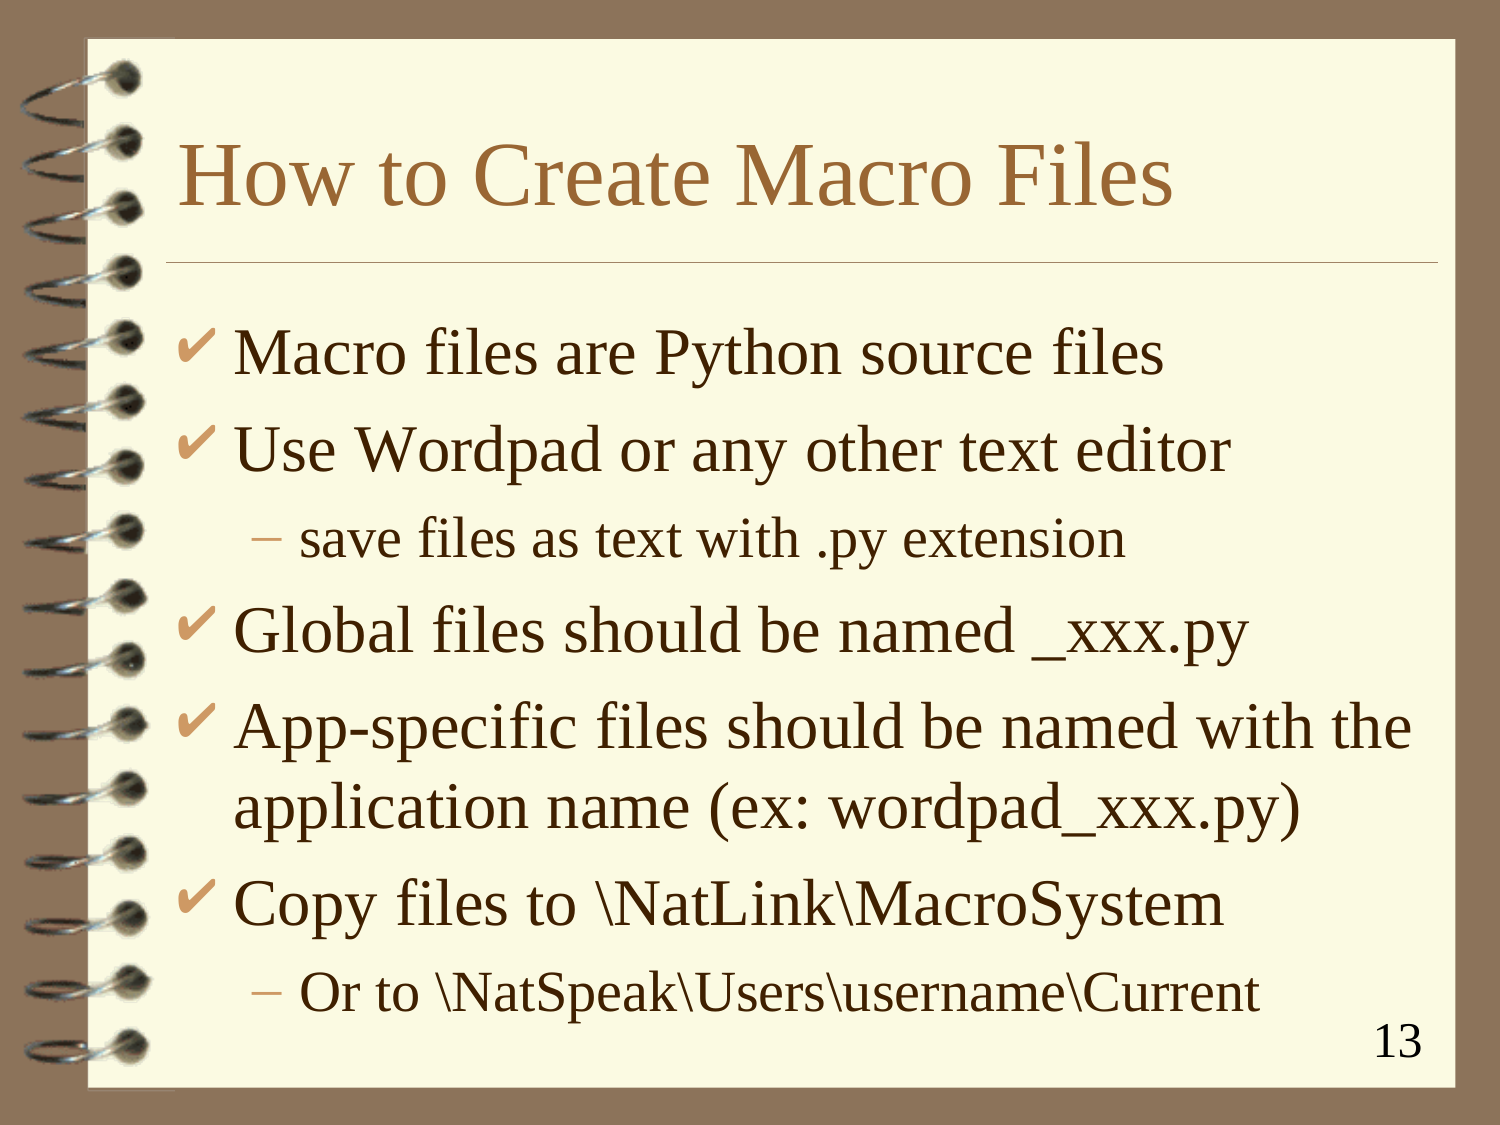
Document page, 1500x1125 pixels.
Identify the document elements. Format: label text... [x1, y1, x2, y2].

picture [0, 0, 175, 1125]
list Macro files are Python source files Use Wordpad or any other text editor save files as text with .py extension Global files should be named _xxx.py App-specific files should be named with the application name (ex: wordpad_xxx.py) Copy files to \NatLink\MacroSystem Or to \NatSpeak\Users\username\Current [162, 299, 1438, 976]
title How to Create Macro Files [162, 74, 1438, 263]
